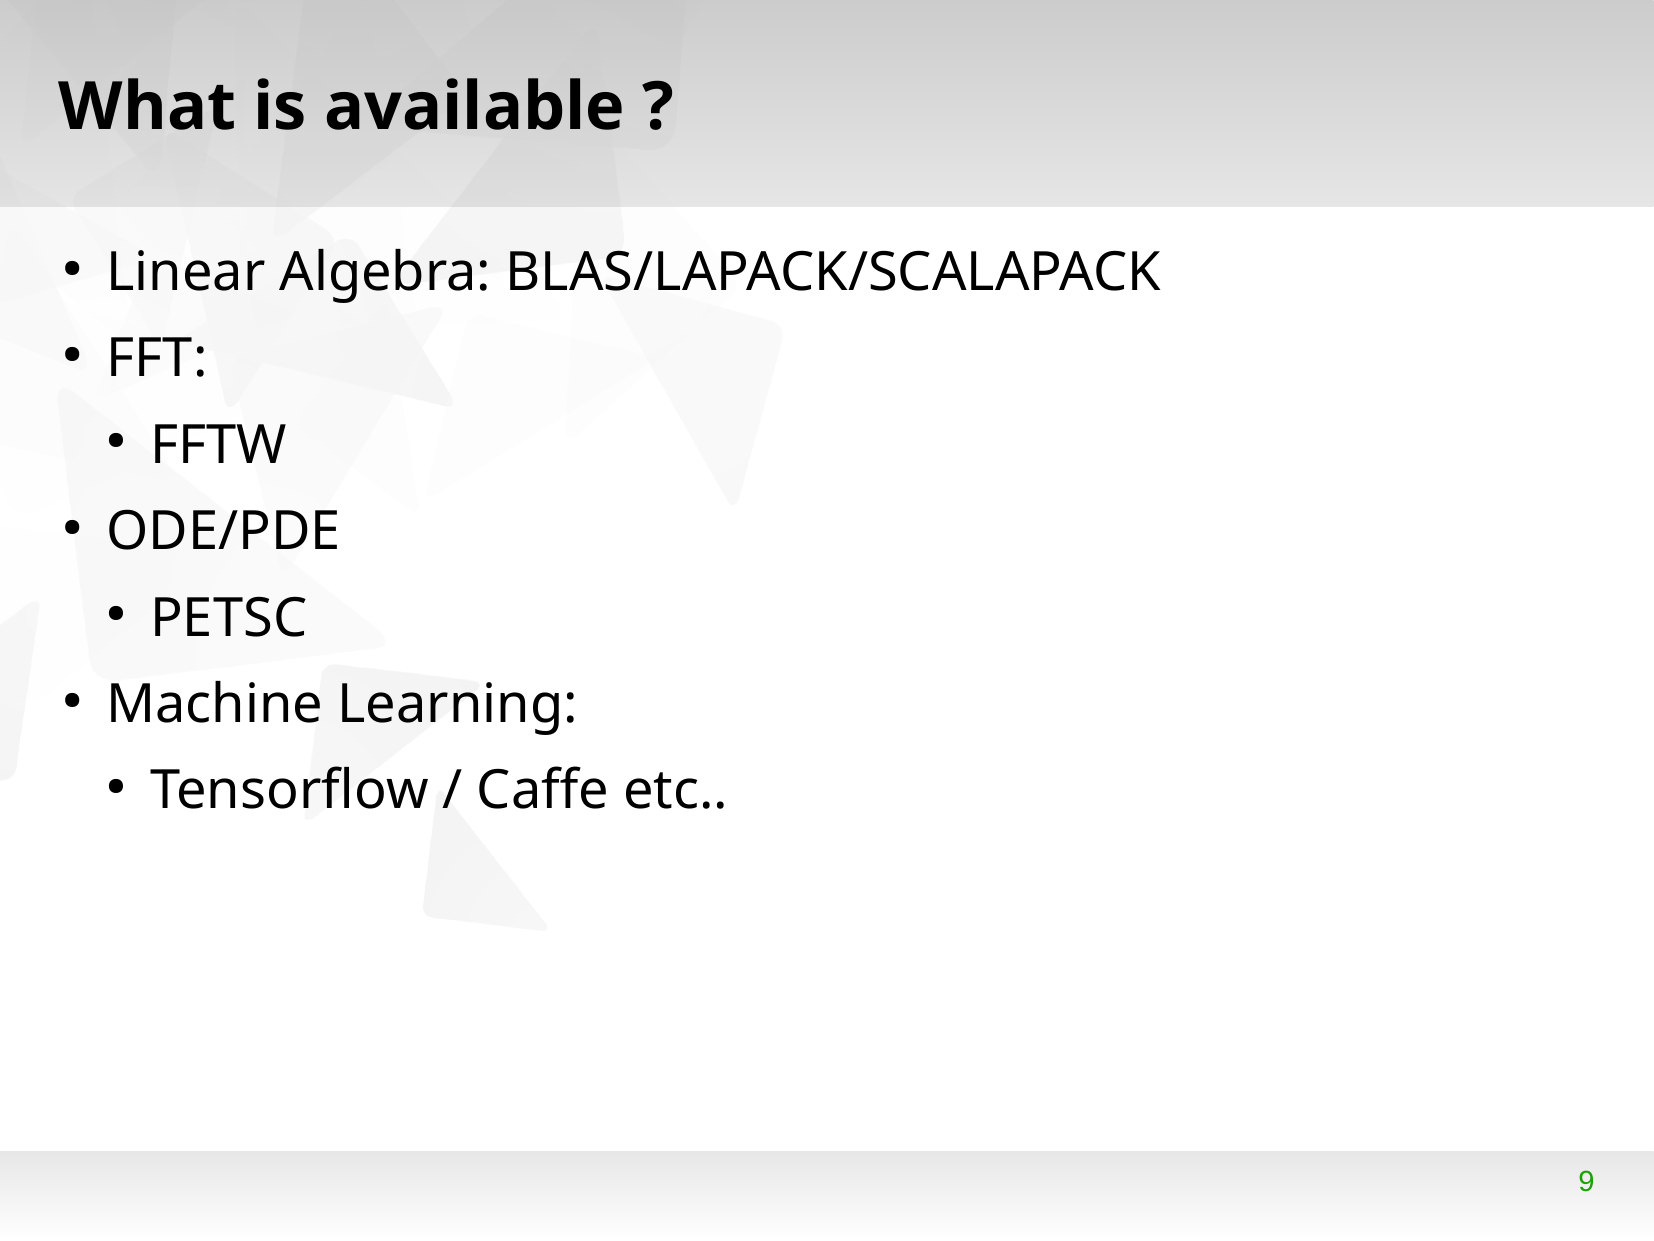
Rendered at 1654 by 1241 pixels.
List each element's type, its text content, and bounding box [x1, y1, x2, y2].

picture [0, 0, 783, 931]
list Linear Algebra: BLAS/LAPACK/SCALAPACK FFT: FFTW ODE/PDE PETSC Machine Learning: Tensorflow / Caffe etc.. [62, 232, 1576, 981]
title What is available ? [59, 29, 1595, 178]
